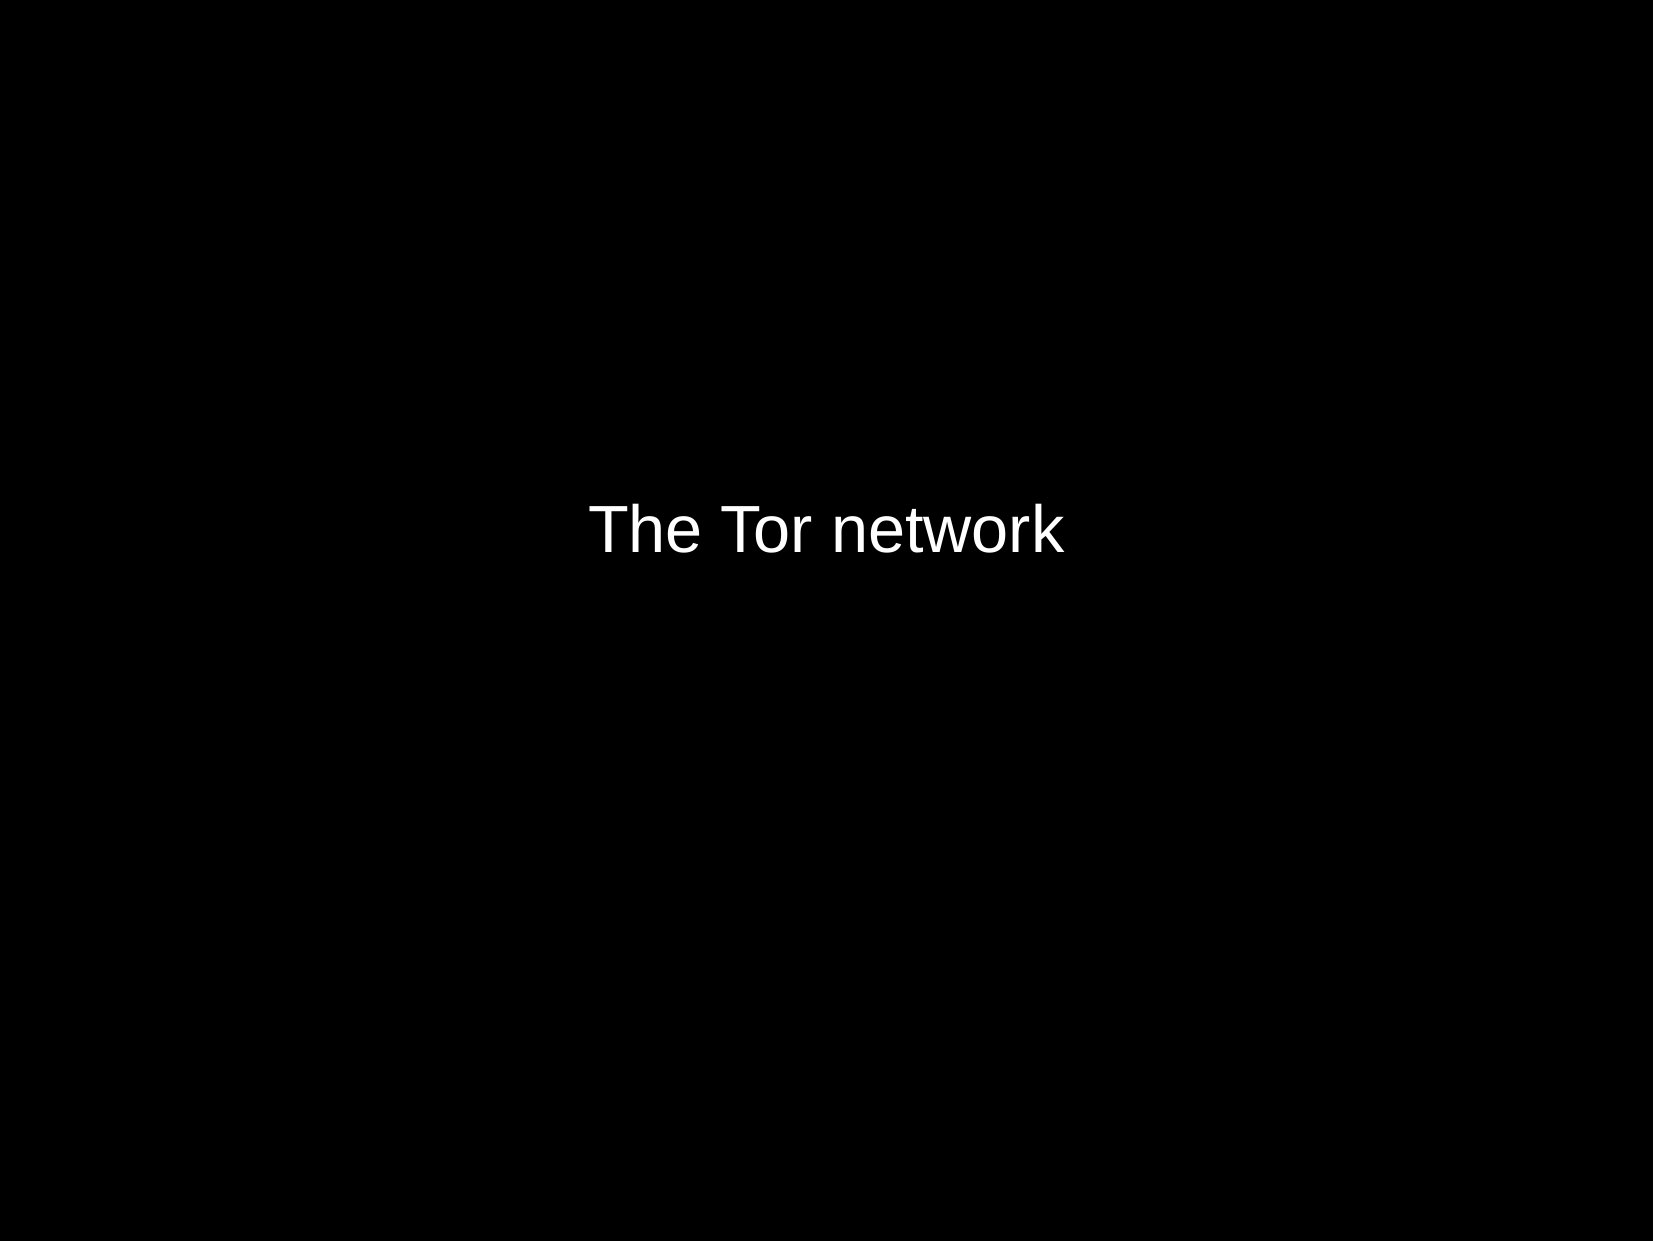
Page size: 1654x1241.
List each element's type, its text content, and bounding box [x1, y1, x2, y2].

subtitle The Tor network [82, 49, 1571, 1010]
